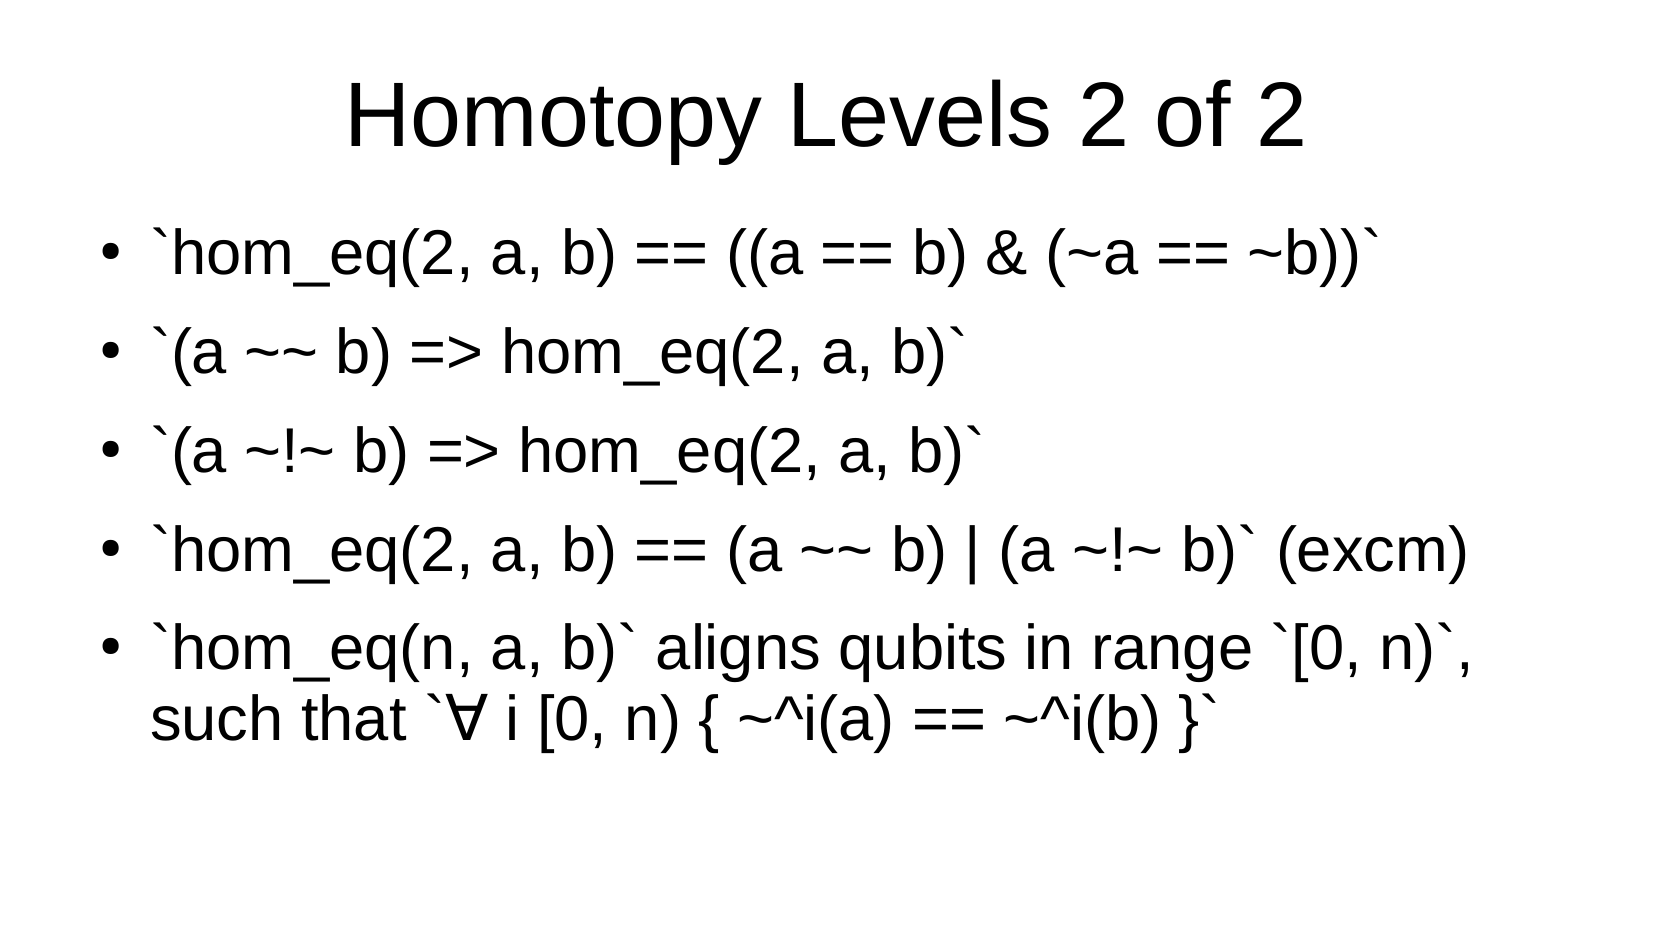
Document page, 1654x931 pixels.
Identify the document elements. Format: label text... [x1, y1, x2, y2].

title Homotopy Levels 2 of 2 [82, 37, 1571, 193]
list `hom_eq(2, a, b) == ((a == b) & (~a == ~b))` `(a ~~ b) => hom_eq(2, a, b)` `(a ~!~ b) => hom_eq(2, a, b)` `hom_eq(2, a, b) == (a ~~ b) | (a ~!~ b)` (excm) `hom_eq(n, a, b)` aligns qubits in range `[0, n)`, such that `∀ i [0, n) { ~^i(a) == ~^i(b) }` [82, 217, 1571, 758]
